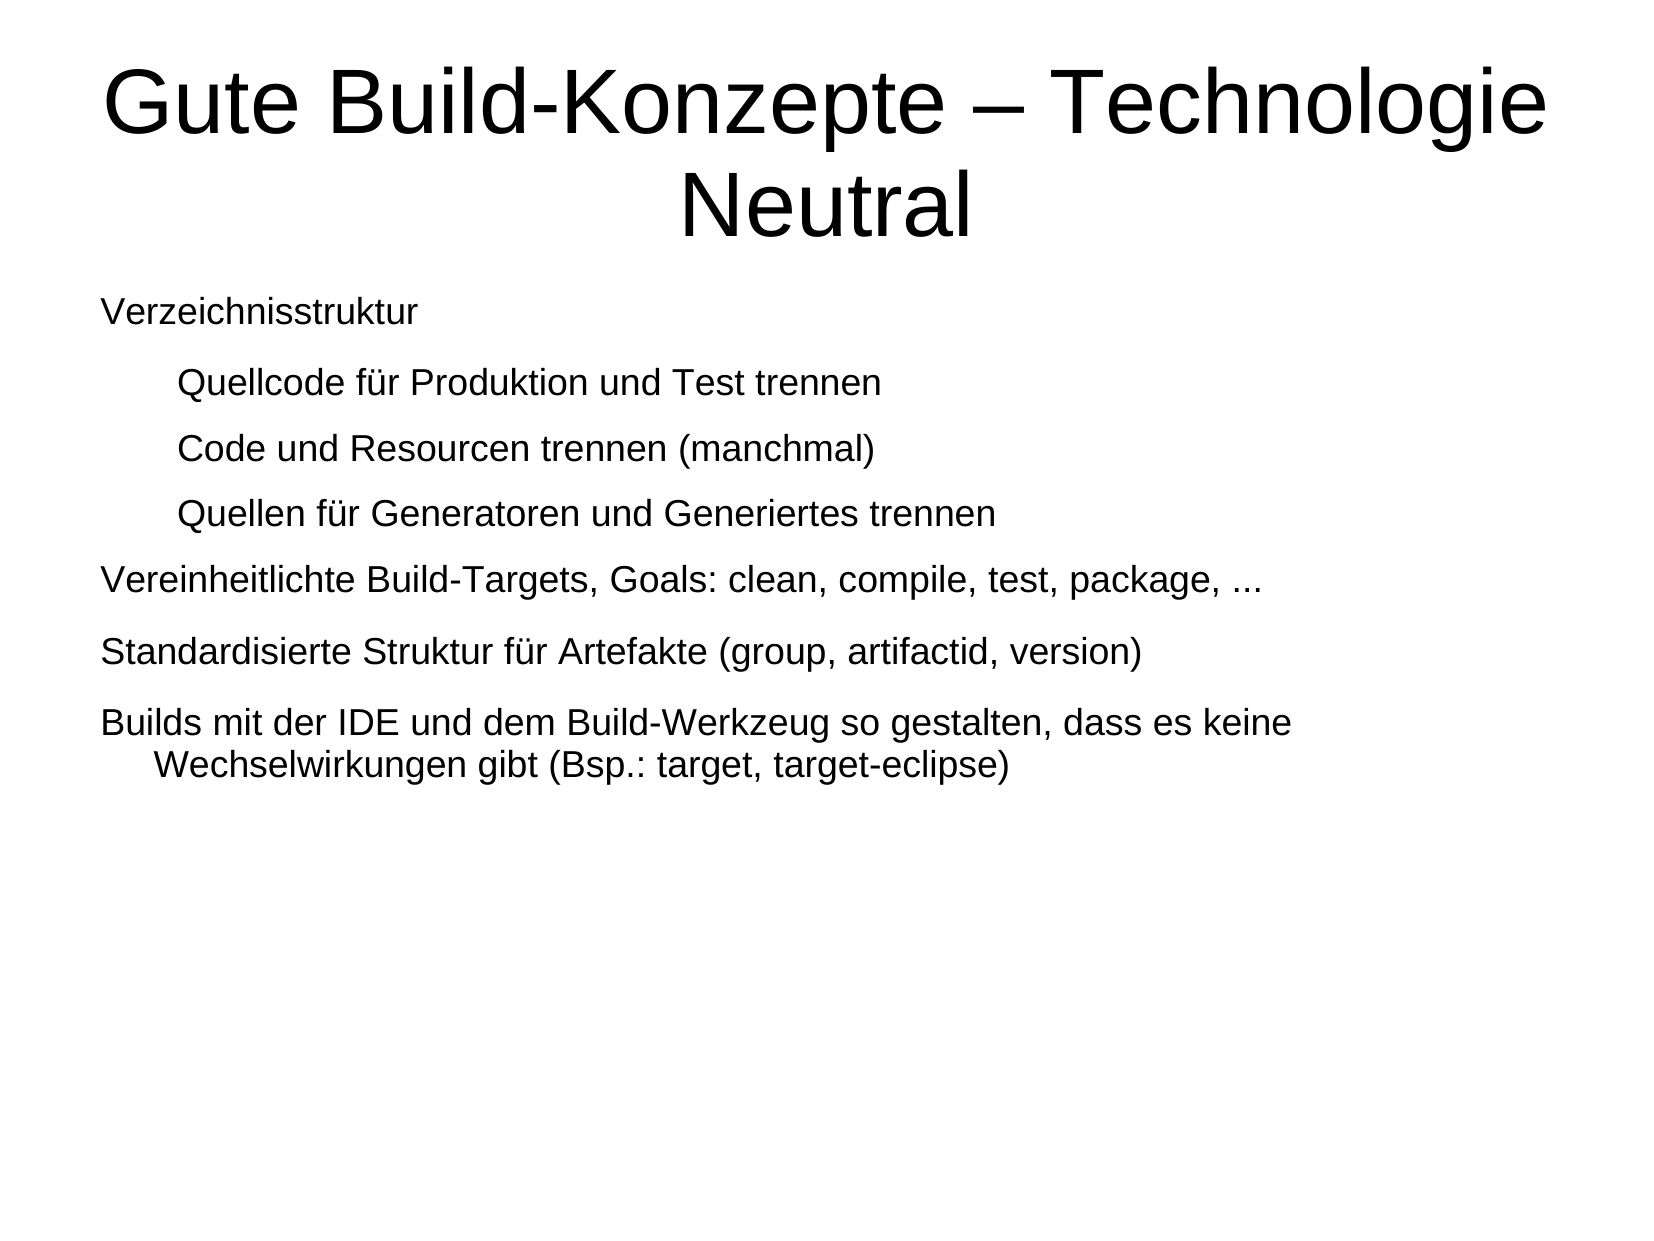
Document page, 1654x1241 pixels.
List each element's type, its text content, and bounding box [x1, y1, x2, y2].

title Gute Build-Konzepte – Technologie Neutral [82, 50, 1571, 256]
list Verzeichnisstruktur Quellcode für Produktion und Test trennen Code und Resourcen trennen (manchmal) Quellen für Generatoren und Generiertes trennen Vereinheitlichte Build-Targets, Goals: clean, compile, test, package, ... Standardisierte Struktur für Artefakte (group, artifactid, version) Builds mit der IDE und dem Build-Werkzeug so gestalten, dass es keine Wechselwirkungen gibt (Bsp.: target, target-eclipse) [82, 290, 1571, 1094]
